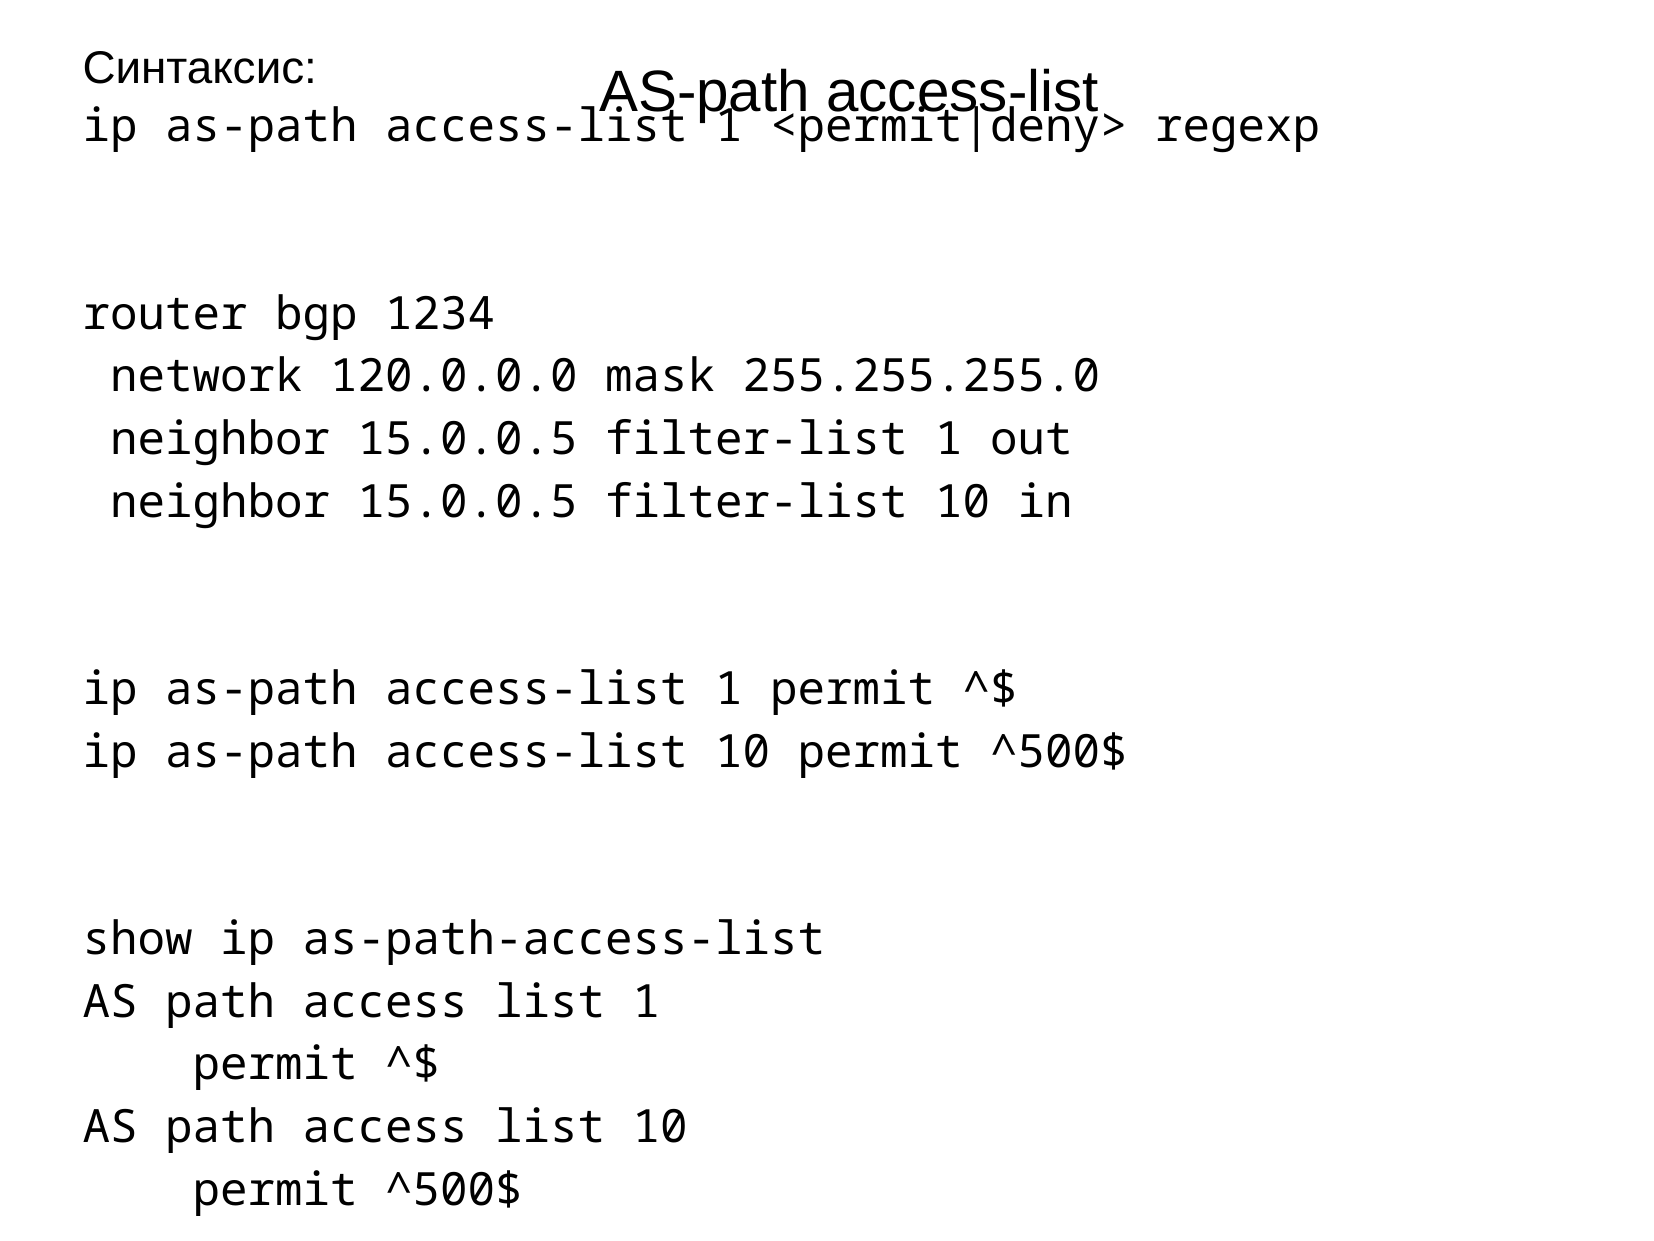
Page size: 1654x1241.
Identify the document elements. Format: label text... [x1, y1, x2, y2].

title AS-path access-list [82, 48, 1613, 133]
text_box Синтаксис: ip as-path access-list 1 <permit|deny> regexp router bgp 1234 network 120.0.0.0 mask 255.255.255.0 neighbor 15.0.0.5 filter-list 1 out neighbor 15.0.0.5 filter-list 10 in ip as-path access-list 1 permit ^$ ip as-path access-list 10 permit ^500$ show ip as-path-access-list AS path access list 1 permit ^$ AS path access list 10 permit ^500$ [82, 123, 1571, 1199]
